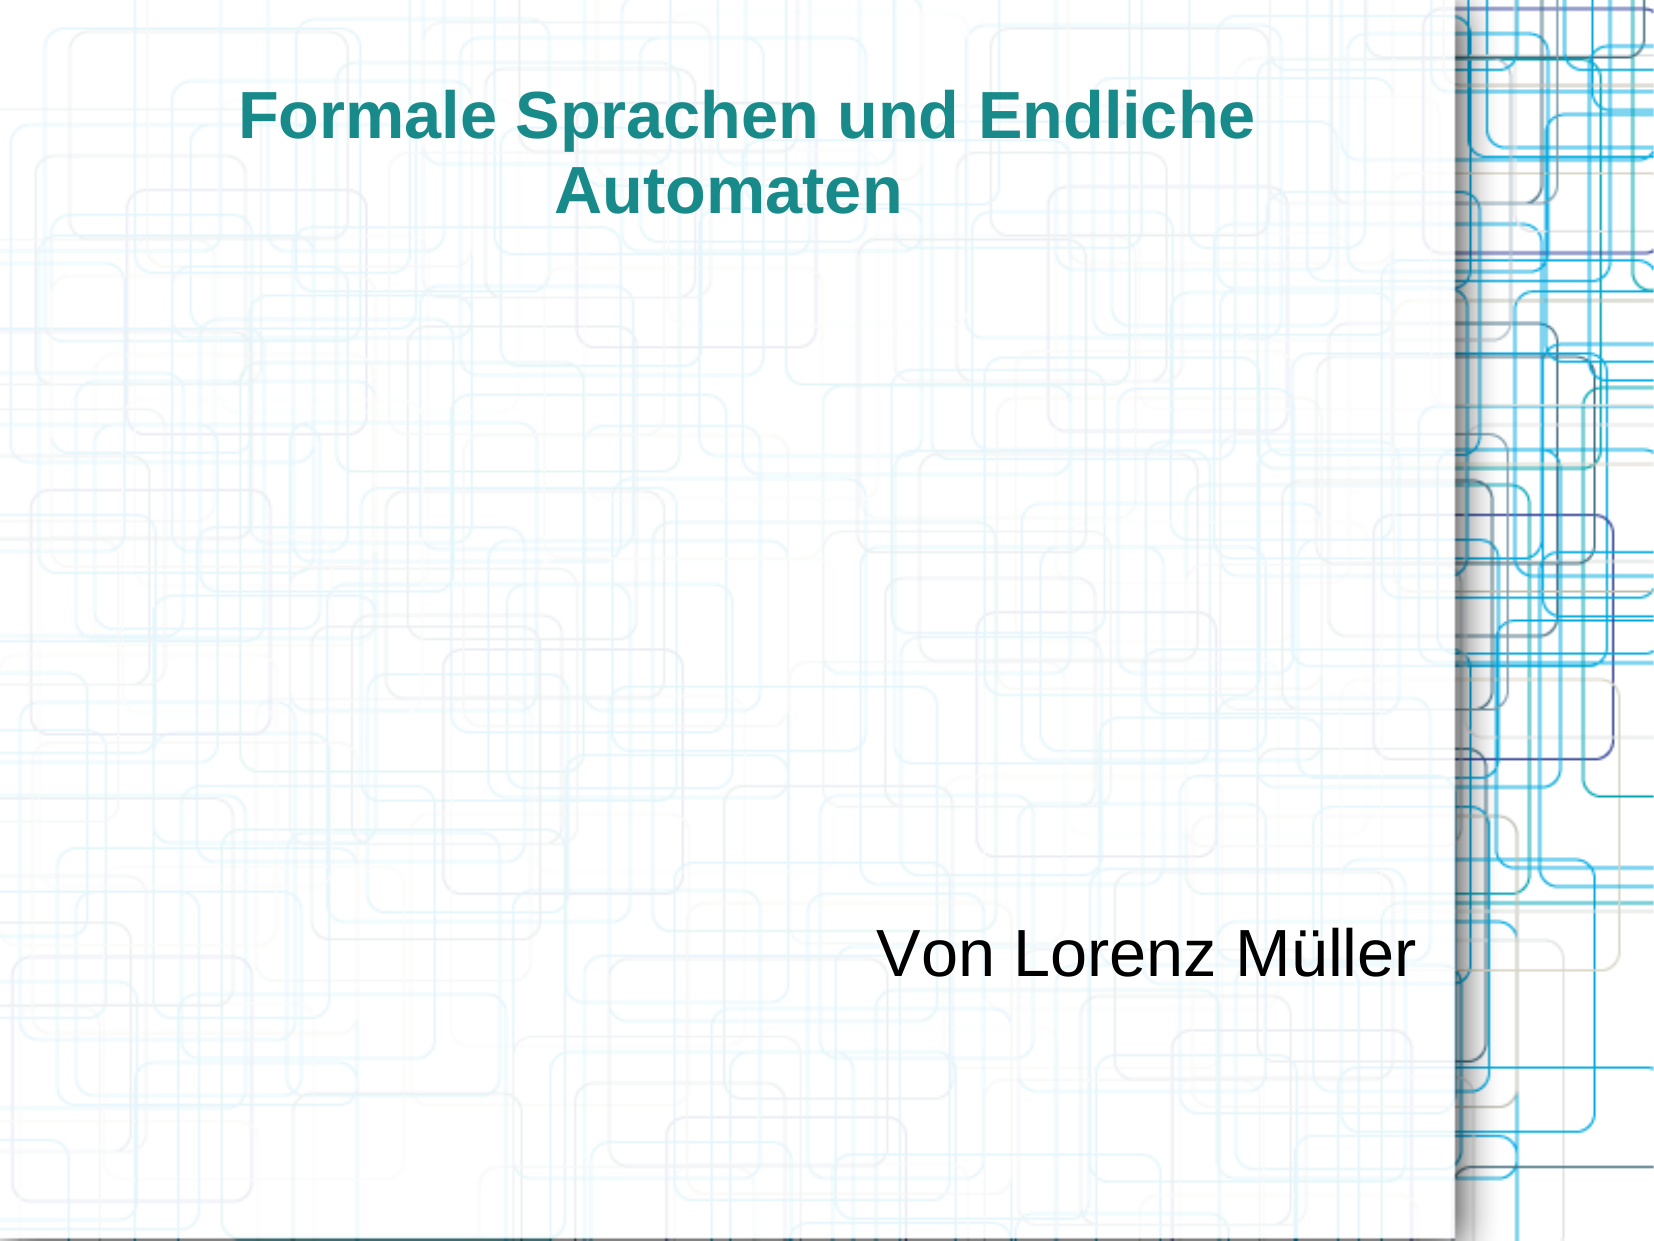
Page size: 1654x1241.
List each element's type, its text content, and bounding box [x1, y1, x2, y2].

picture [0, 0, 1654, 1241]
title Formale Sprachen und Endliche Automaten [59, 50, 1418, 256]
list Von Lorenz Müller [82, 290, 1418, 1109]
